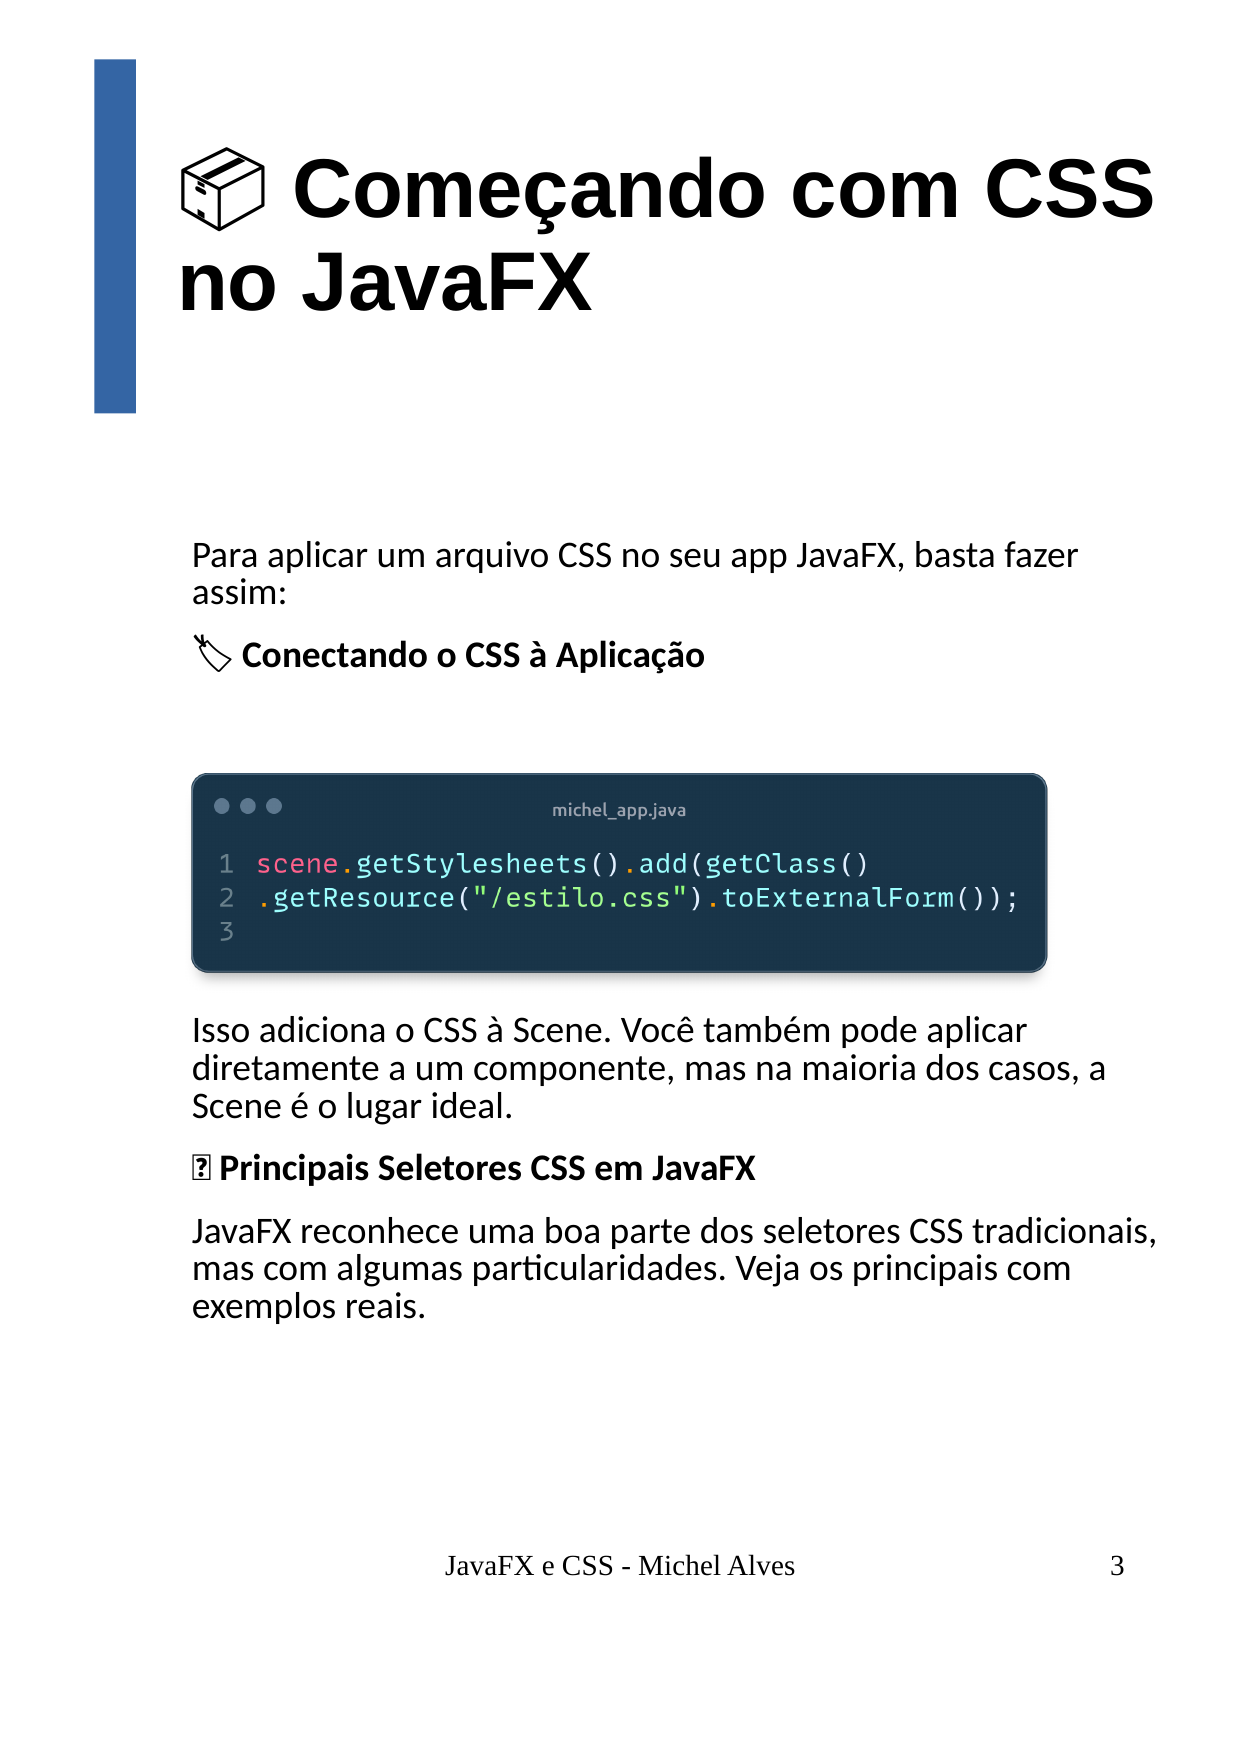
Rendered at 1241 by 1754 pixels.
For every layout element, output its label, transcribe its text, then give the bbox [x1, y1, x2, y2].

text_box Para aplicar um arquivo CSS no seu app JavaFX, basta fazer assim: 🏷️ Conectando o CSS à Aplicação Isso adiciona o CSS à Scene. Você também pode aplicar diretamente a um componente, mas na maioria dos casos, a Scene é o lugar ideal. 🎯 Principais Seletores CSS em JavaFX JavaFX reconhece uma boa parte dos seletores CSS tradicionais, mas com algumas particularidades. Veja os principais com exemplos reais. [177, 531, 1182, 1695]
picture [57, 611, 1180, 1134]
text_box [94, 59, 136, 414]
title 📦 Começando com CSS no JavaFX [177, 57, 1182, 414]
